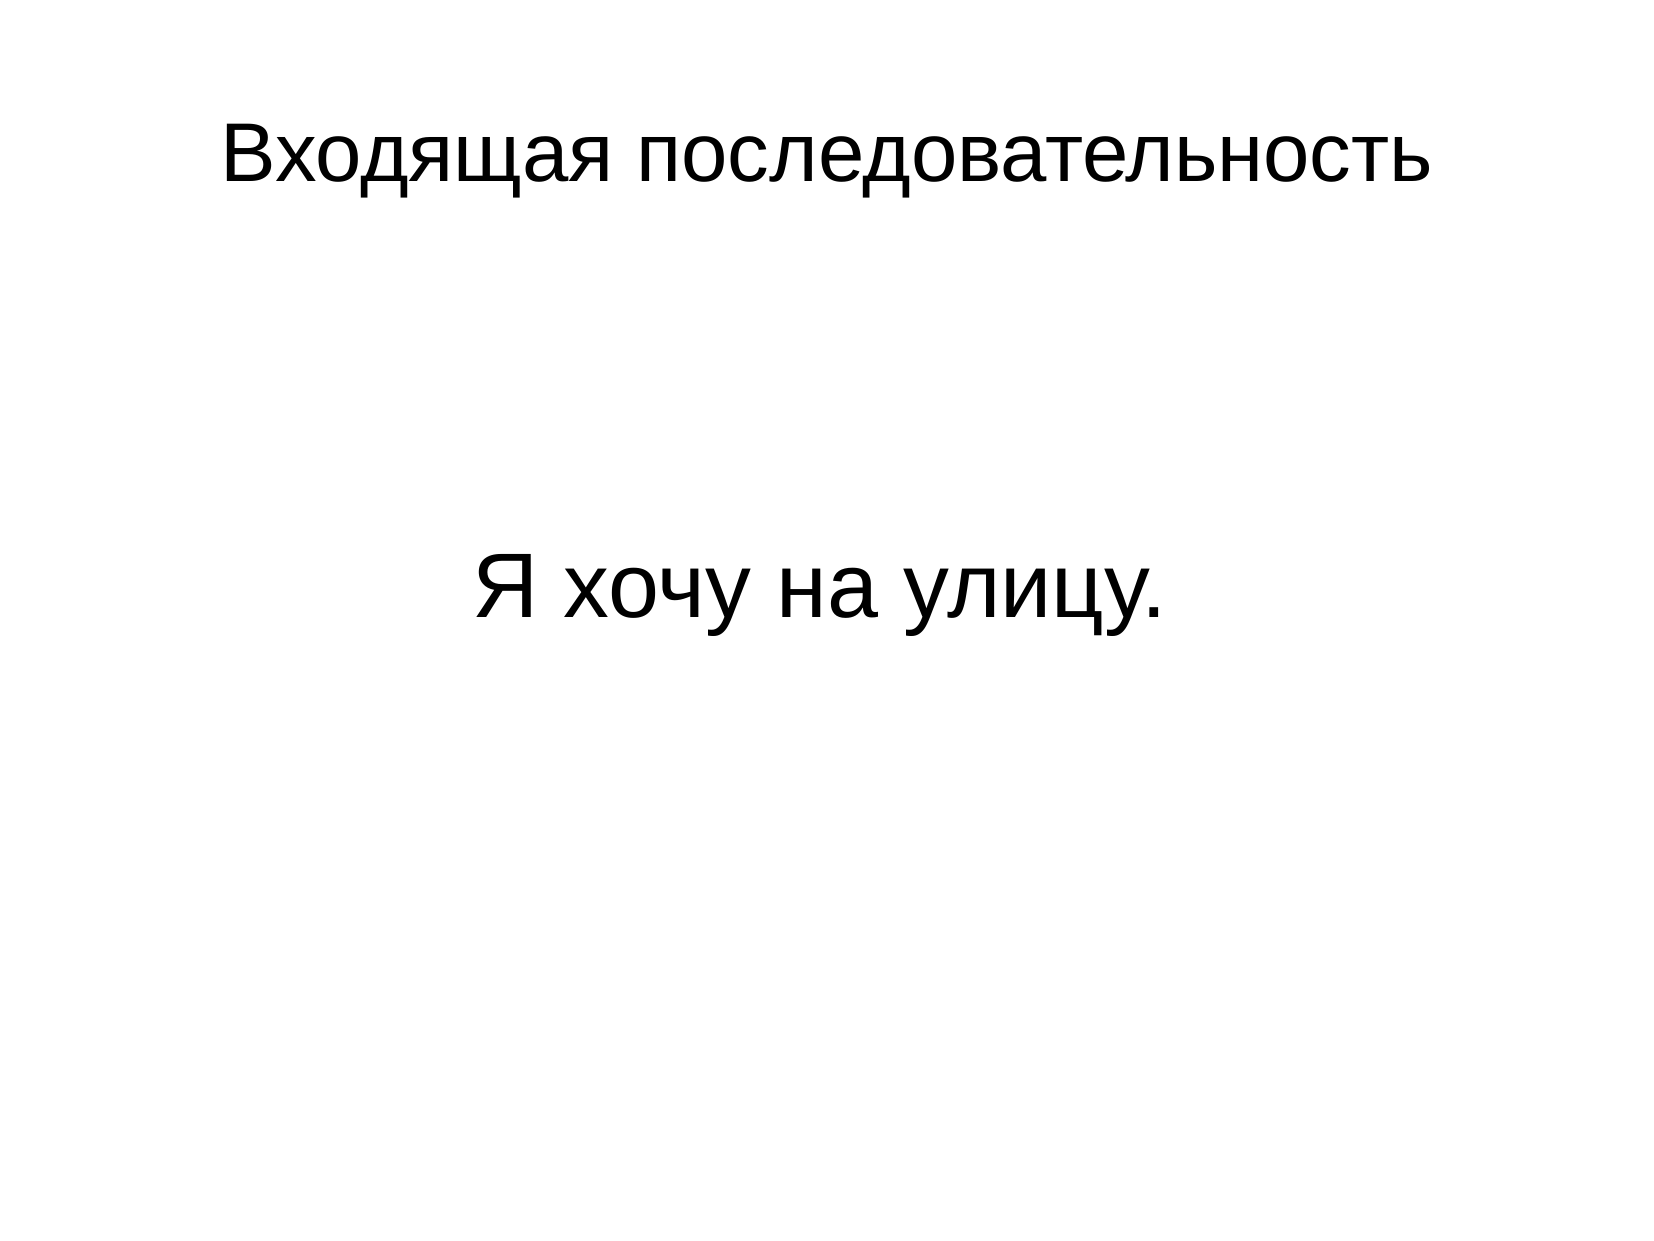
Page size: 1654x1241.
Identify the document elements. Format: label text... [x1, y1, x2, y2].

title Входящая последовательность [82, 16, 1571, 290]
text_box Я хочу на улицу. [457, 527, 1306, 646]
